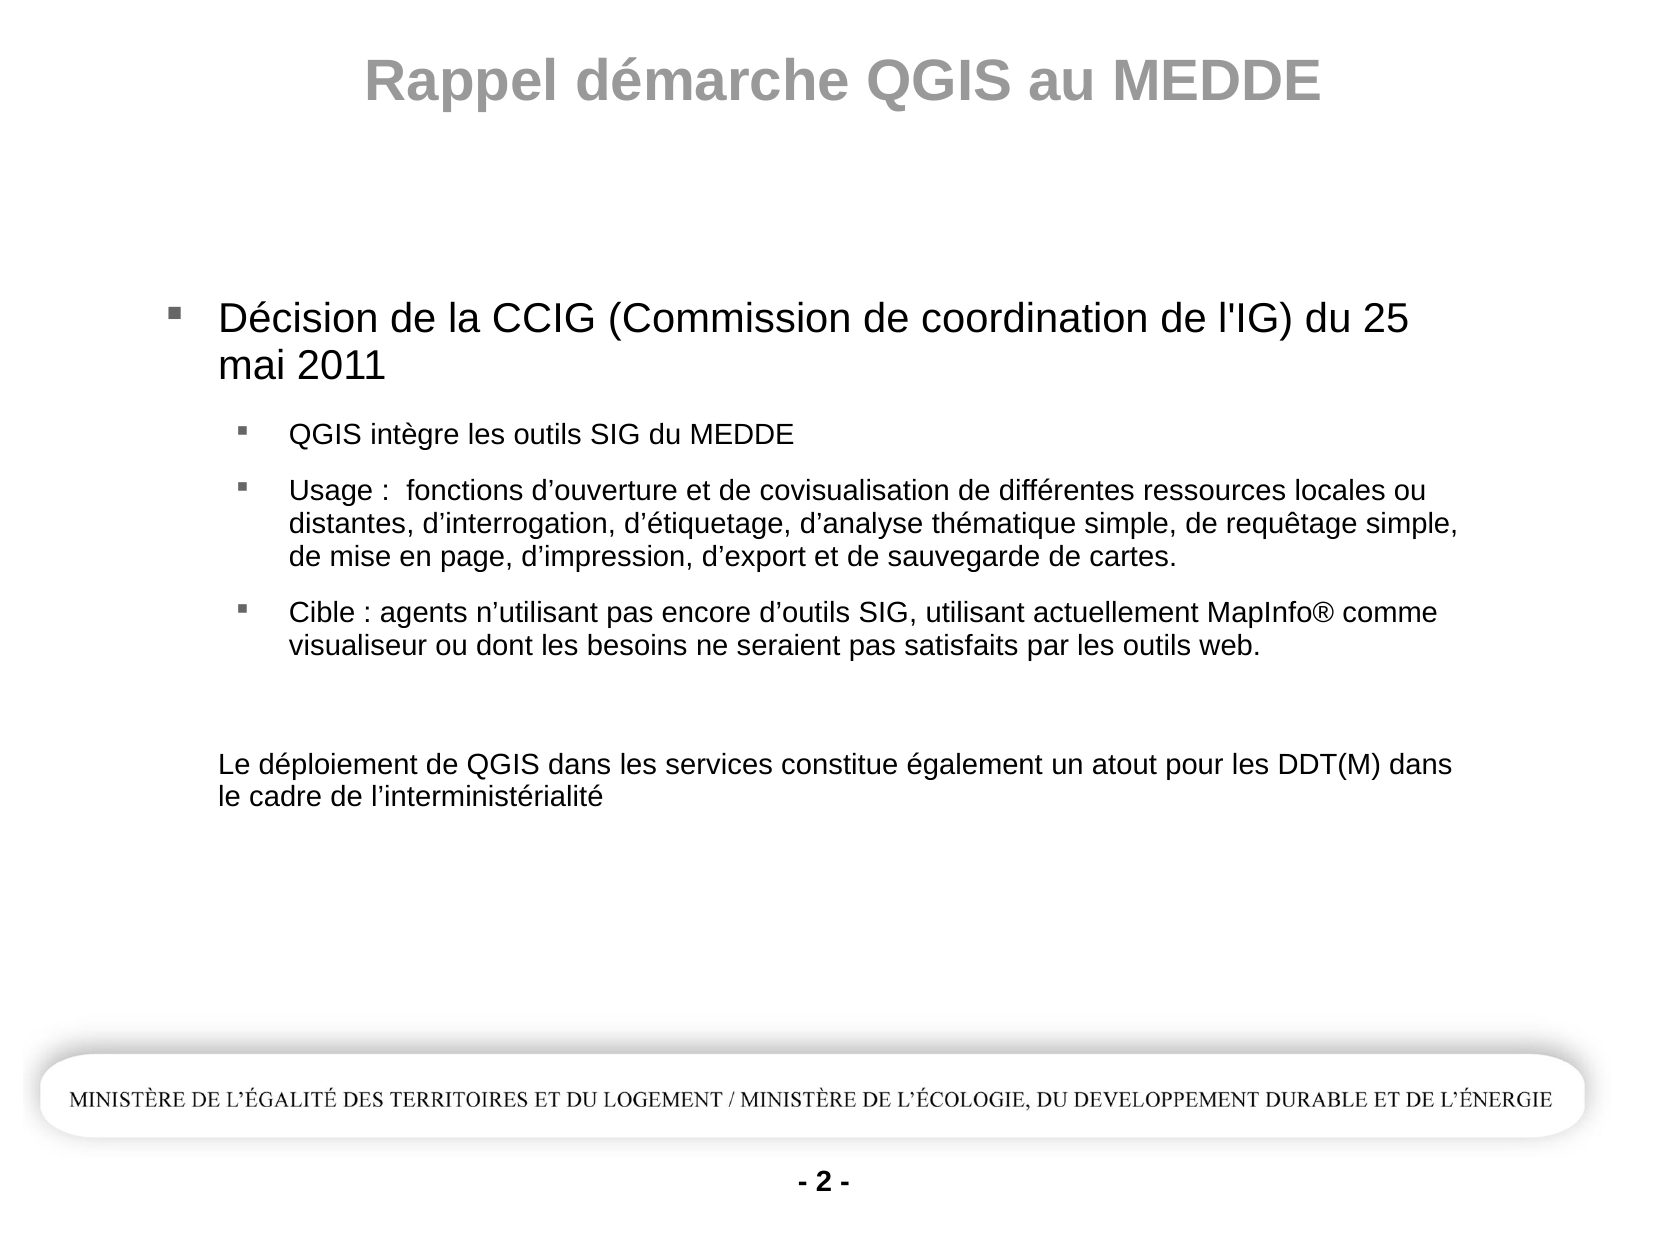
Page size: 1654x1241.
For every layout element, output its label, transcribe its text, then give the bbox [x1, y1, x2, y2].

title Rappel démarche QGIS au MEDDE [341, 35, 1347, 122]
list Décision de la CCIG (Commission de coordination de l'IG) du 25 mai 2011 QGIS intègre les outils SIG du MEDDE Usage : fonctions d’ouverture et de covisualisation de différentes ressources locales ou distantes, d’interrogation, d’étiquetage, d’analyse thématique simple, de requêtage simple, de mise en page, d’impression, d’export et de sauvegarde de cartes. Cible : agents n’utilisant pas encore d’outils SIG, utilisant actuellement MapInfo® comme visualiseur ou dont les besoins ne seraient pas satisfaits par les outils web. Le déploiement de QGIS dans les services constitue également un atout pour les DDT(M) dans le cadre de l’interministérialité [147, 295, 1477, 814]
picture [23, 1014, 1612, 1159]
